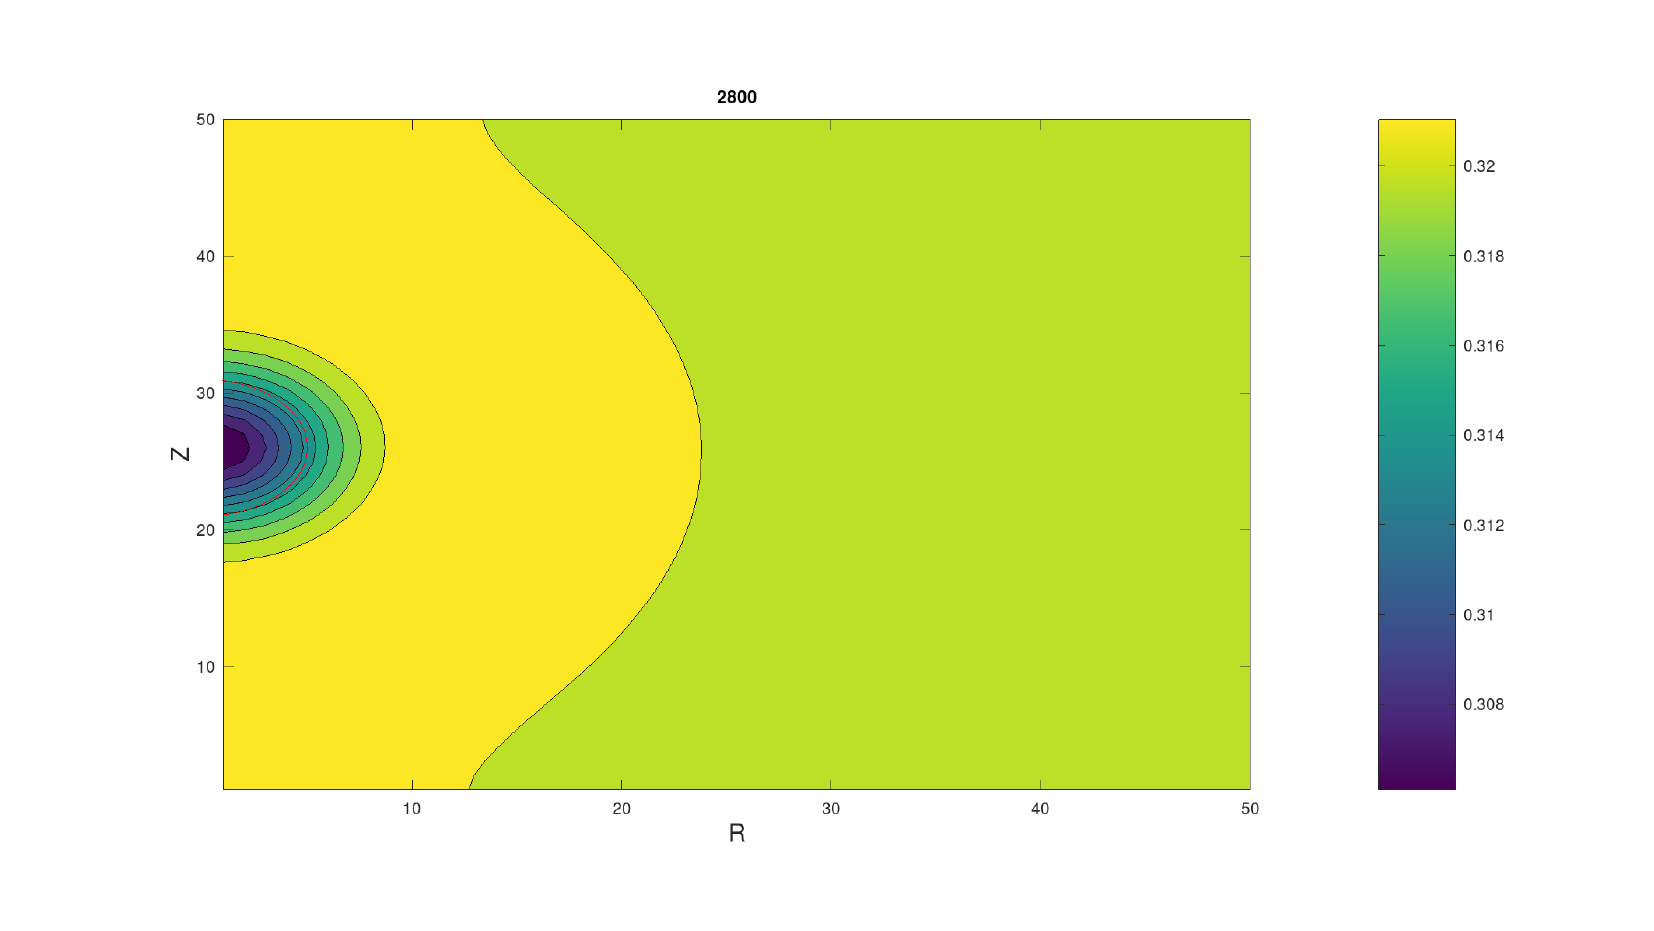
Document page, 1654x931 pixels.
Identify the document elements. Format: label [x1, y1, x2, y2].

picture [8, 57, 1654, 880]
